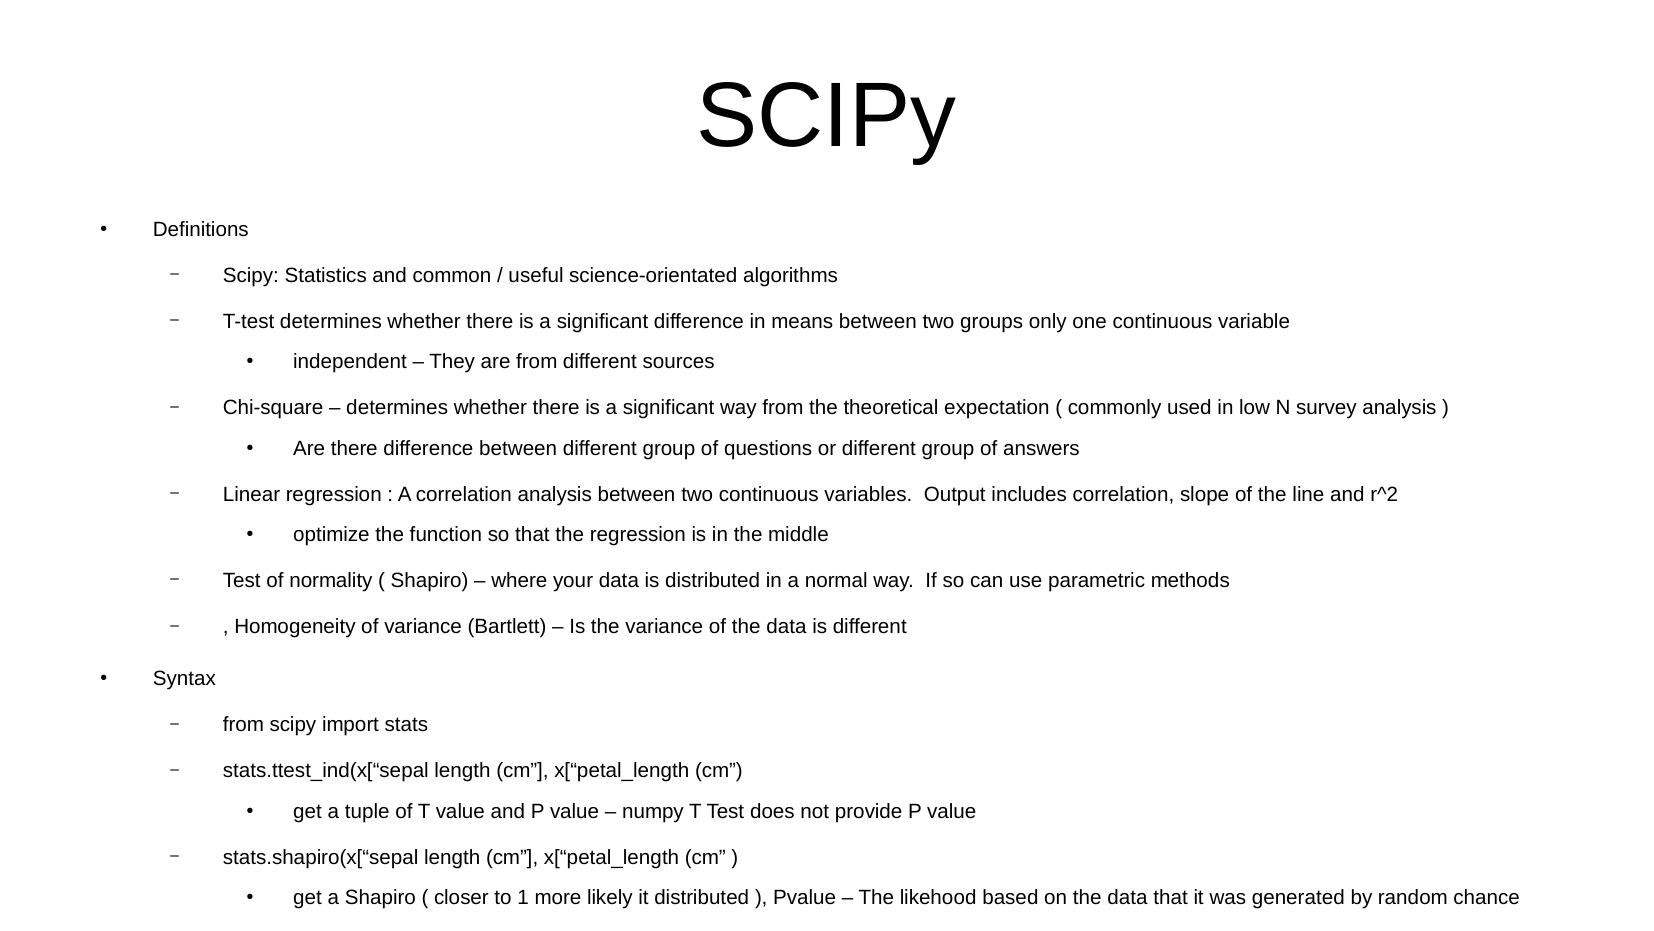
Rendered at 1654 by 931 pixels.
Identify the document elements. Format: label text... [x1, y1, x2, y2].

title SCIPy [82, 37, 1571, 193]
list Definitions Scipy: Statistics and common / useful science-orientated algorithms T-test determines whether there is a significant difference in means between two groups only one continuous variable independent – They are from different sources Chi-square – determines whether there is a significant way from the theoretical expectation ( commonly used in low N survey analysis ) Are there difference between different group of questions or different group of answers Linear regression : A correlation analysis between two continuous variables. Output includes correlation, slope of the line and r^2 optimize the function so that the regression is in the middle Test of normality ( Shapiro) – where your data is distributed in a normal way. If so can use parametric methods , Homogeneity of variance (Bartlett) – Is the variance of the data is different Syntax from scipy import stats stats.ttest_ind(x[“sepal length (cm”], x[“petal_length (cm”) get a tuple of T value and P value – numpy T Test does not provide P value stats.shapiro(x[“sepal length (cm”], x[“petal_length (cm” ) get a Shapiro ( closer to 1 more likely it distributed ), Pvalue – The likehood based on the data that it was generated by random chance [82, 217, 1606, 916]
